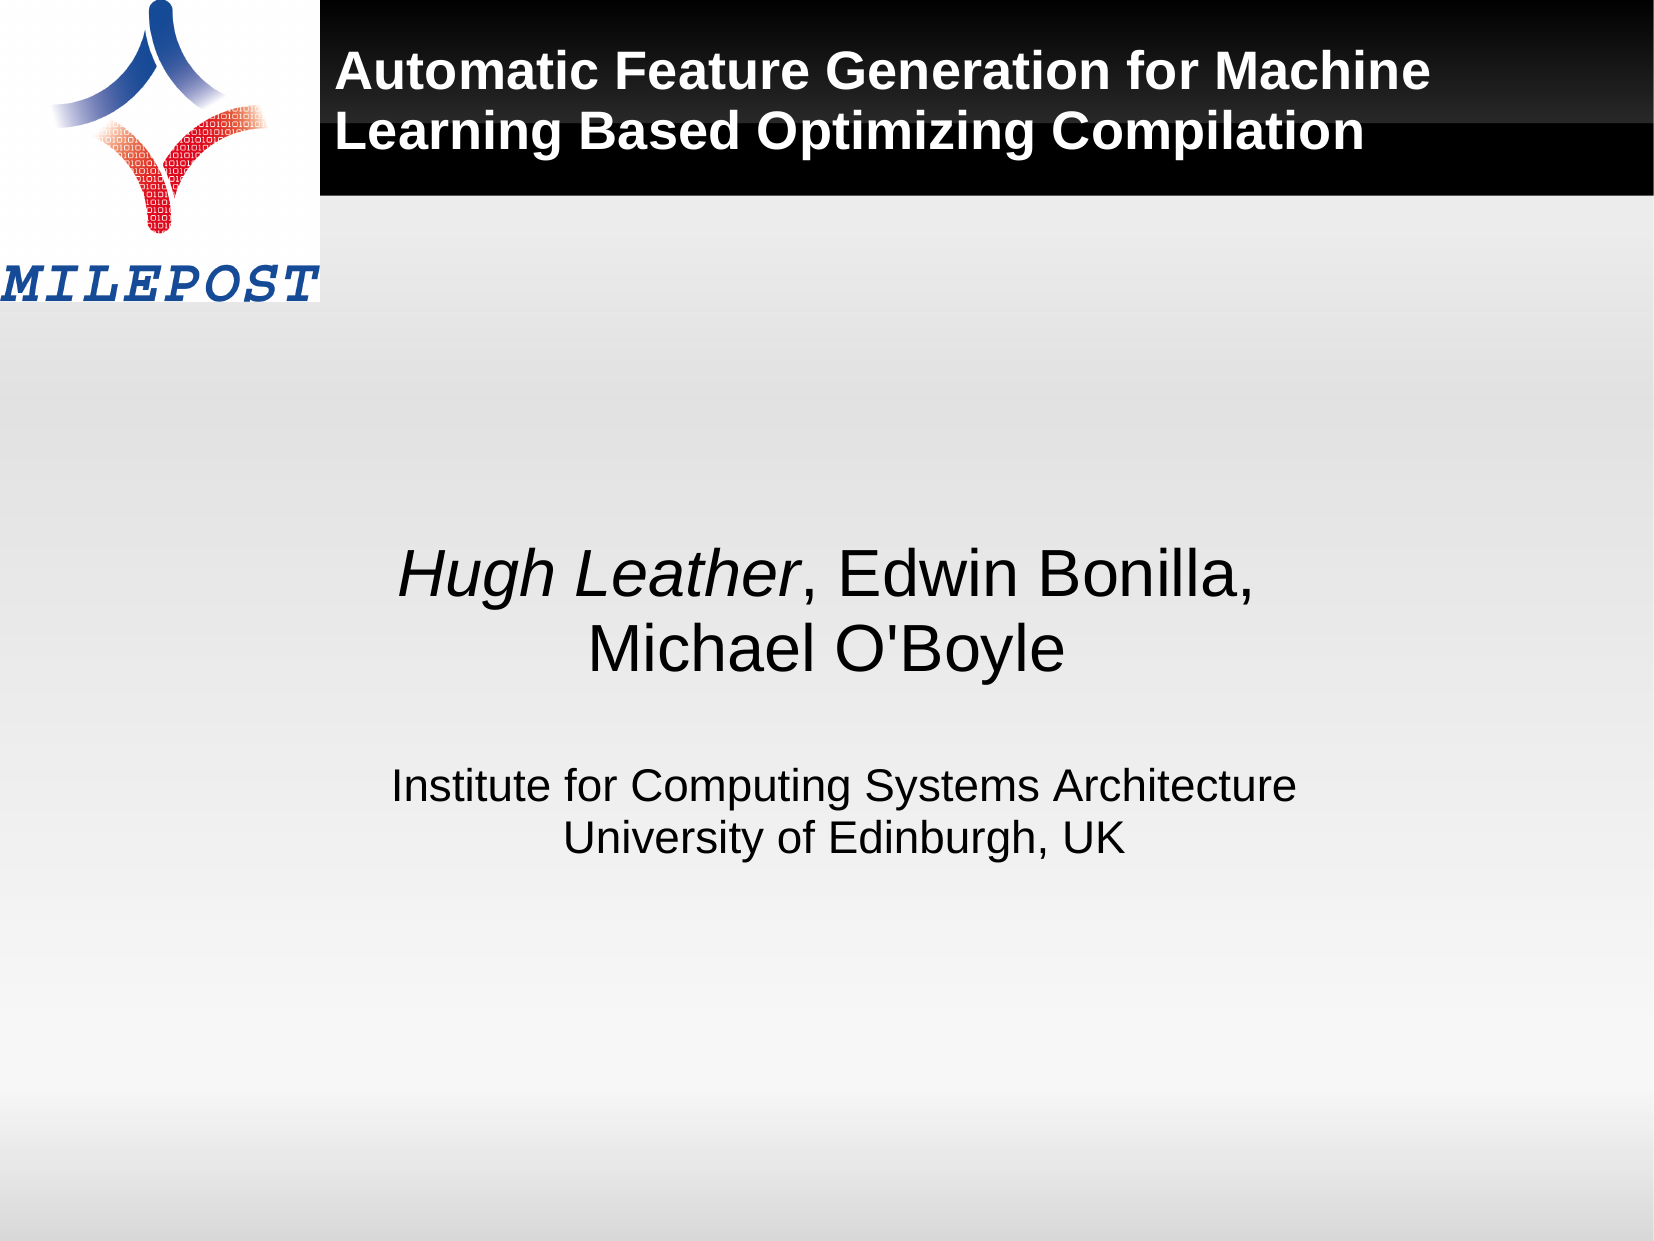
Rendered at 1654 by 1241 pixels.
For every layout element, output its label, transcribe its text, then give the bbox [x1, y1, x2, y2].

title Automatic Feature Generation for Machine Learning Based Optimizing Compilation [334, 4, 1575, 197]
subtitle Hugh Leather, Edwin Bonilla, Michael O'Boyle Institute for Computing Systems Architecture University of Edinburgh, UK [82, 290, 1571, 1109]
picture [0, 0, 1654, 1241]
